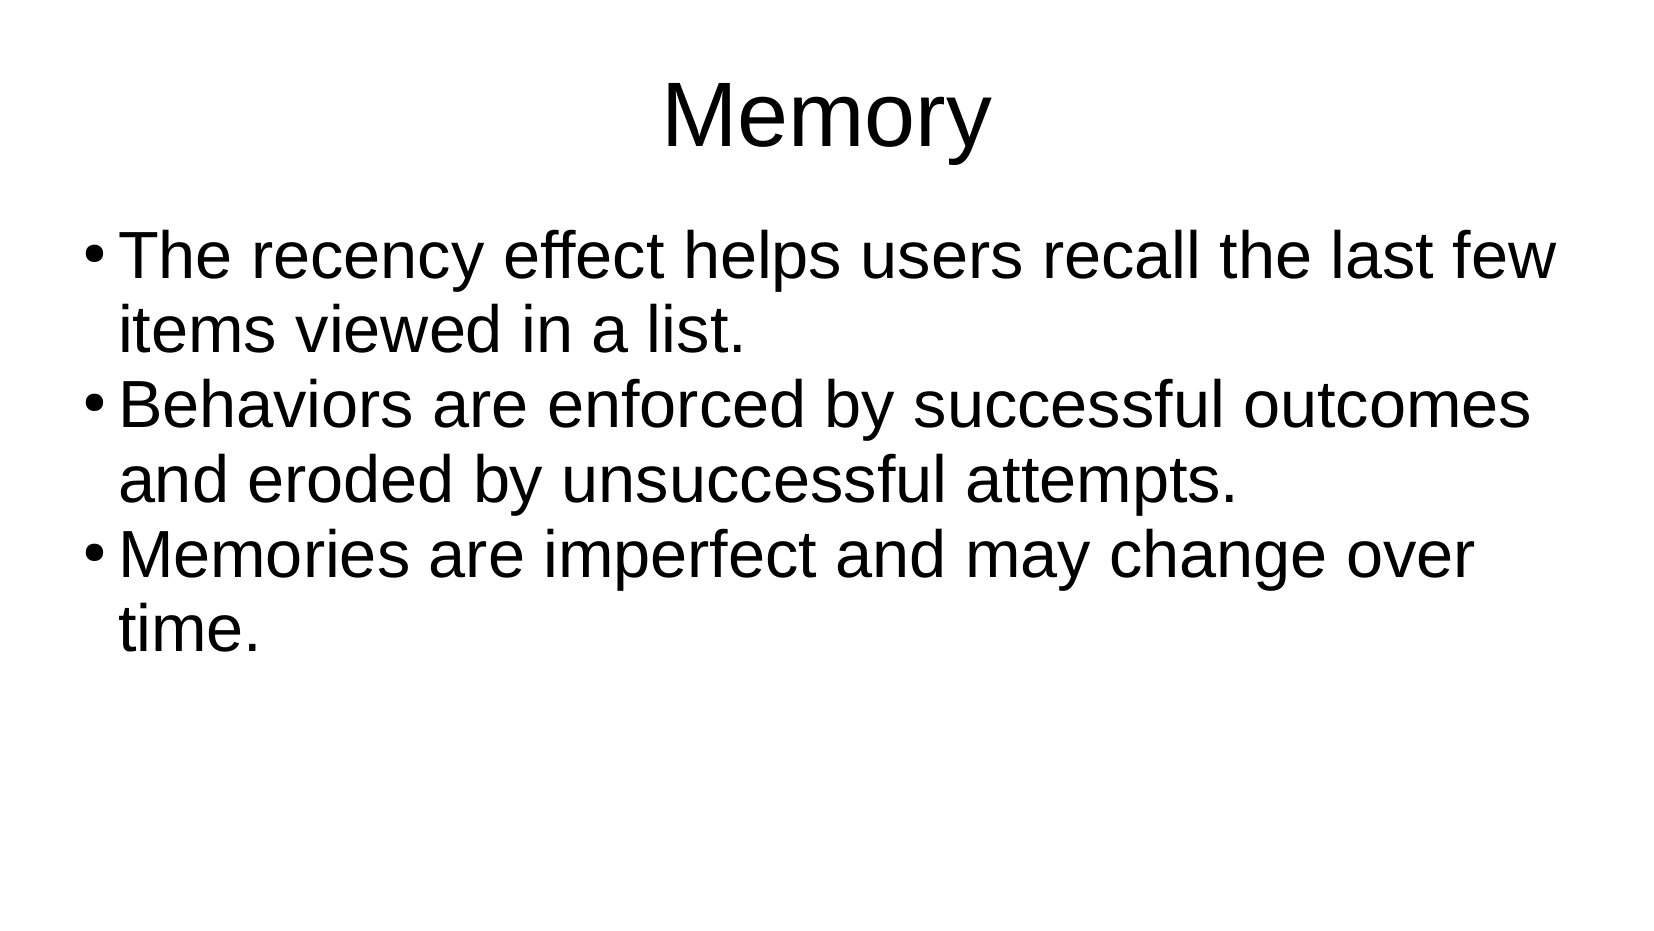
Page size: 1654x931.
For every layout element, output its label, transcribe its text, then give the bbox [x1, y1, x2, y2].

title Memory [82, 37, 1571, 193]
subtitle The recency effect helps users recall the last few items viewed in a list. Behaviors are enforced by successful outcomes and eroded by unsuccessful attempts. Memories are imperfect and may change over time. [82, 217, 1571, 758]
